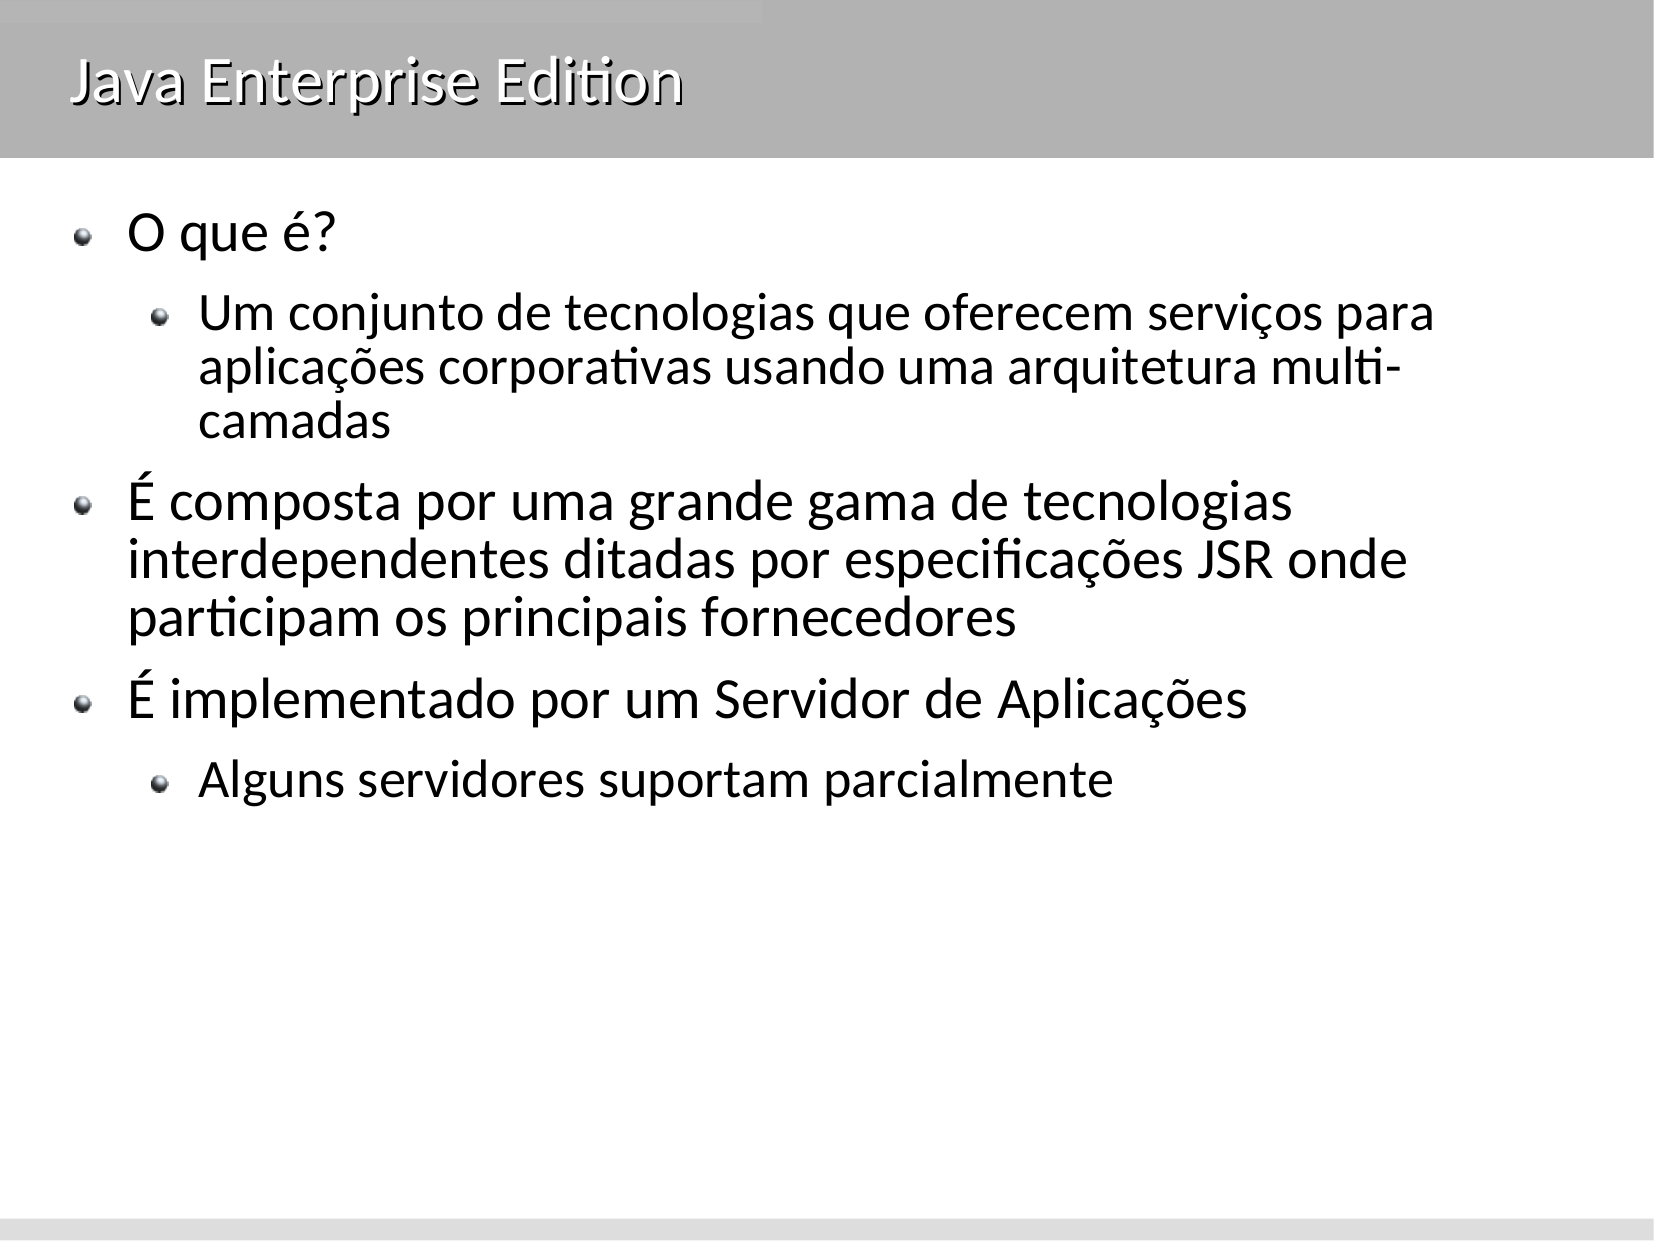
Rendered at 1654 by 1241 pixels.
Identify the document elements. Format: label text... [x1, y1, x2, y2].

title Java Enterprise Edition [70, 11, 1536, 160]
list O que é? Um conjunto de tecnologias que oferecem serviços para aplicações corporativas usando uma arquitetura multi-camadas É composta por uma grande gama de tecnologias interdependentes ditadas por especificações JSR onde participam os principais fornecedores É implementado por um Servidor de Aplicações Alguns servidores suportam parcialmente [56, 207, 1595, 1129]
